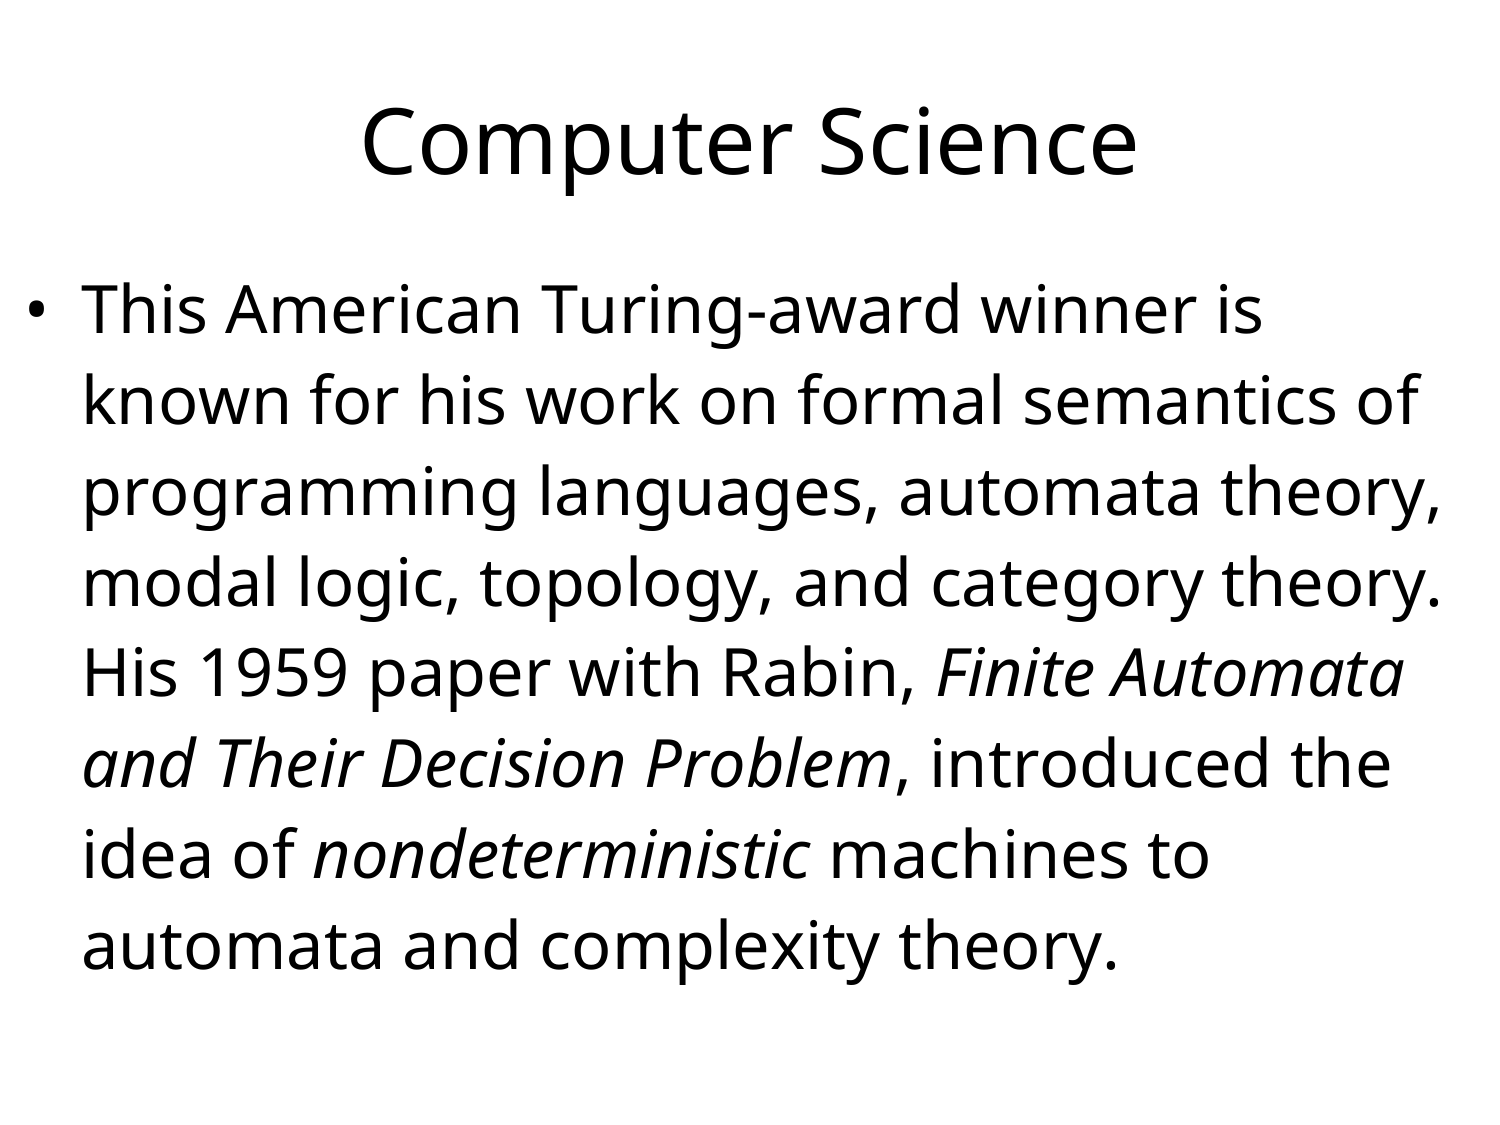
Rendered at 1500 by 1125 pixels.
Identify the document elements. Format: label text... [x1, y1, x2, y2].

list This American Turing-award winner is known for his work on formal semantics of programming languages, automata theory, modal logic, topology, and category theory. His 1959 paper with Rabin, Finite Automata and Their Decision Problem, introduced the idea of nondeterministic machines to automata and complexity theory. [24, 262, 1476, 1101]
title Computer Science [24, 45, 1476, 233]
